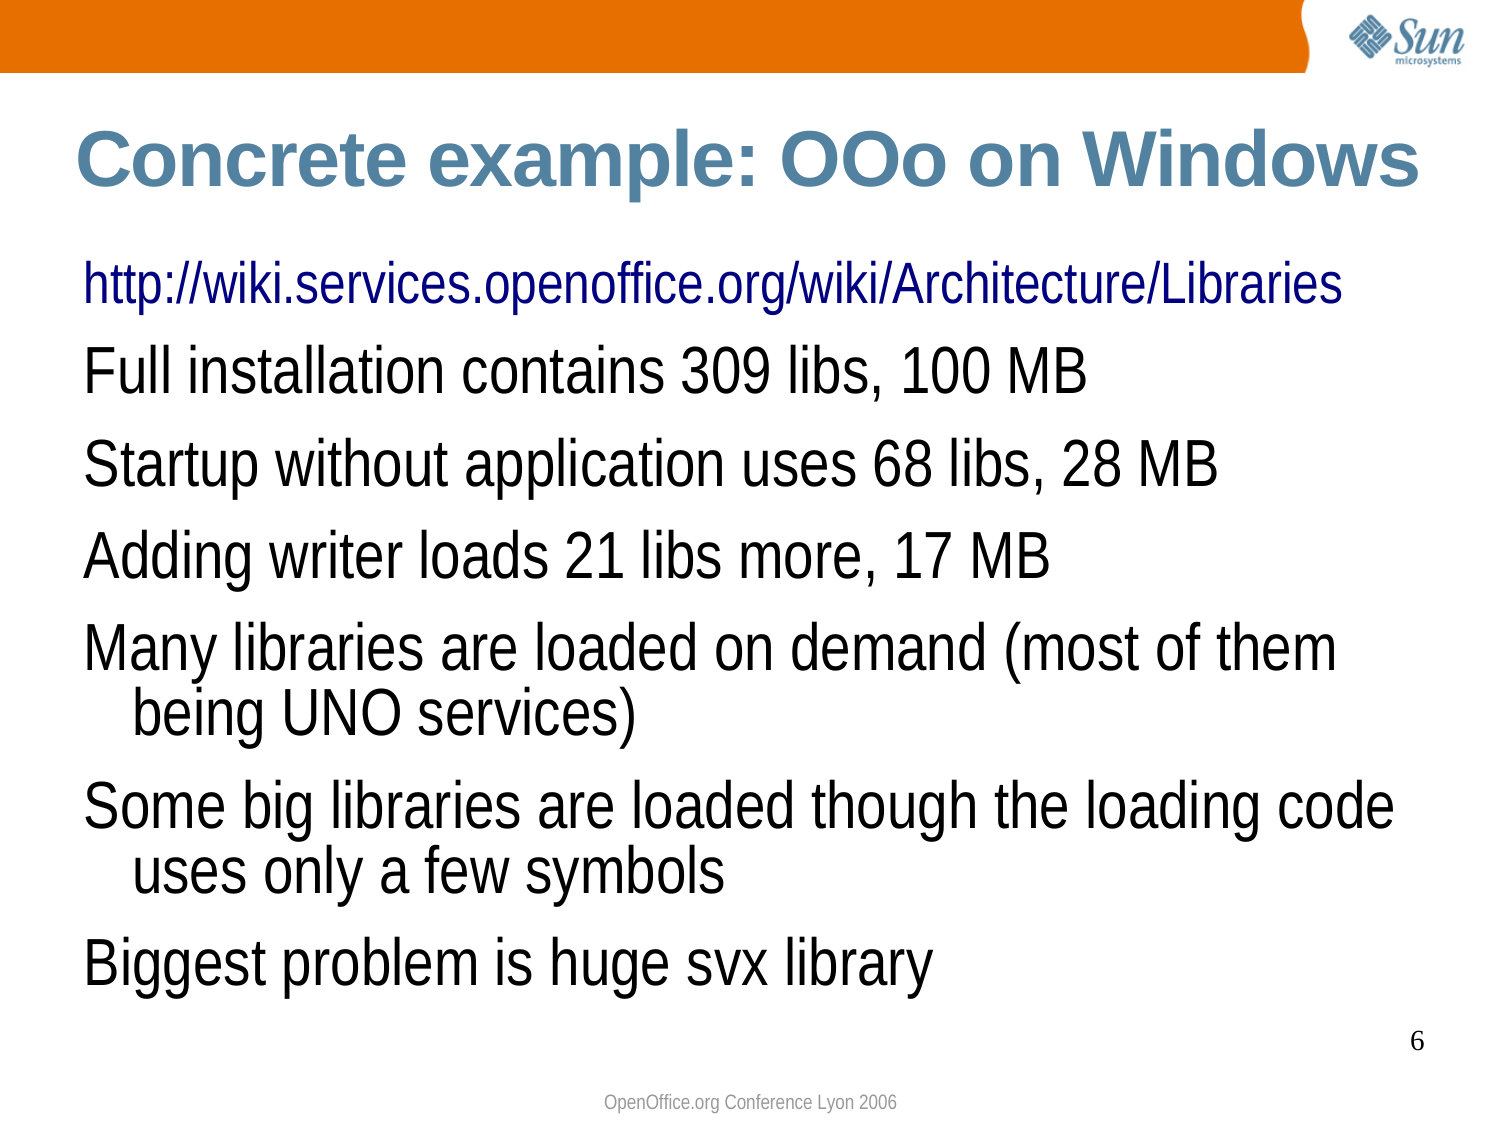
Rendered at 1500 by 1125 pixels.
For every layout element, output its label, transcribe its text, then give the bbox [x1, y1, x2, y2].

picture [0, 0, 1500, 73]
title Concrete example: OOo on Windows [75, 123, 1437, 227]
list http://wiki.services.openoffice.org/wiki/Architecture/Libraries Full installation contains 309 libs, 100 MB Startup without application uses 68 libs, 28 MB Adding writer loads 21 libs more, 17 MB Many libraries are loaded on demand (most of them being UNO services) Some big libraries are loaded though the loading code uses only a few symbols Biggest problem is huge svx library [64, 258, 1401, 1062]
